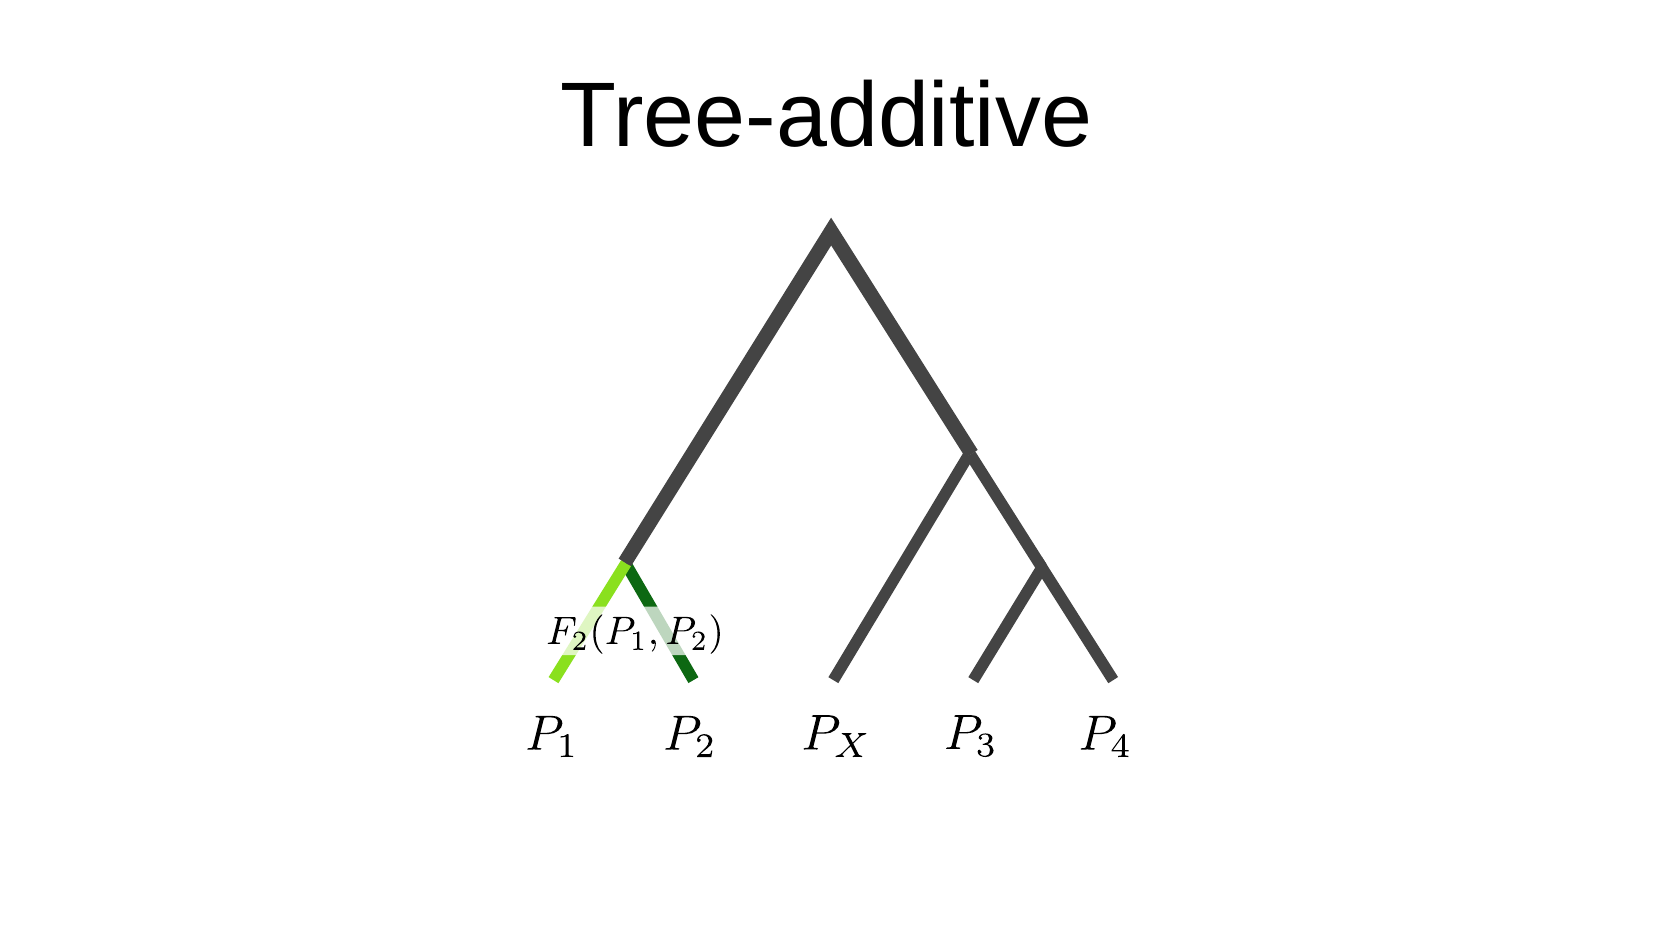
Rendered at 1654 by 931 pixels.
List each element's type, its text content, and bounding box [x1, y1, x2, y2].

title Tree-additive [82, 37, 1571, 193]
picture [524, 217, 1129, 758]
